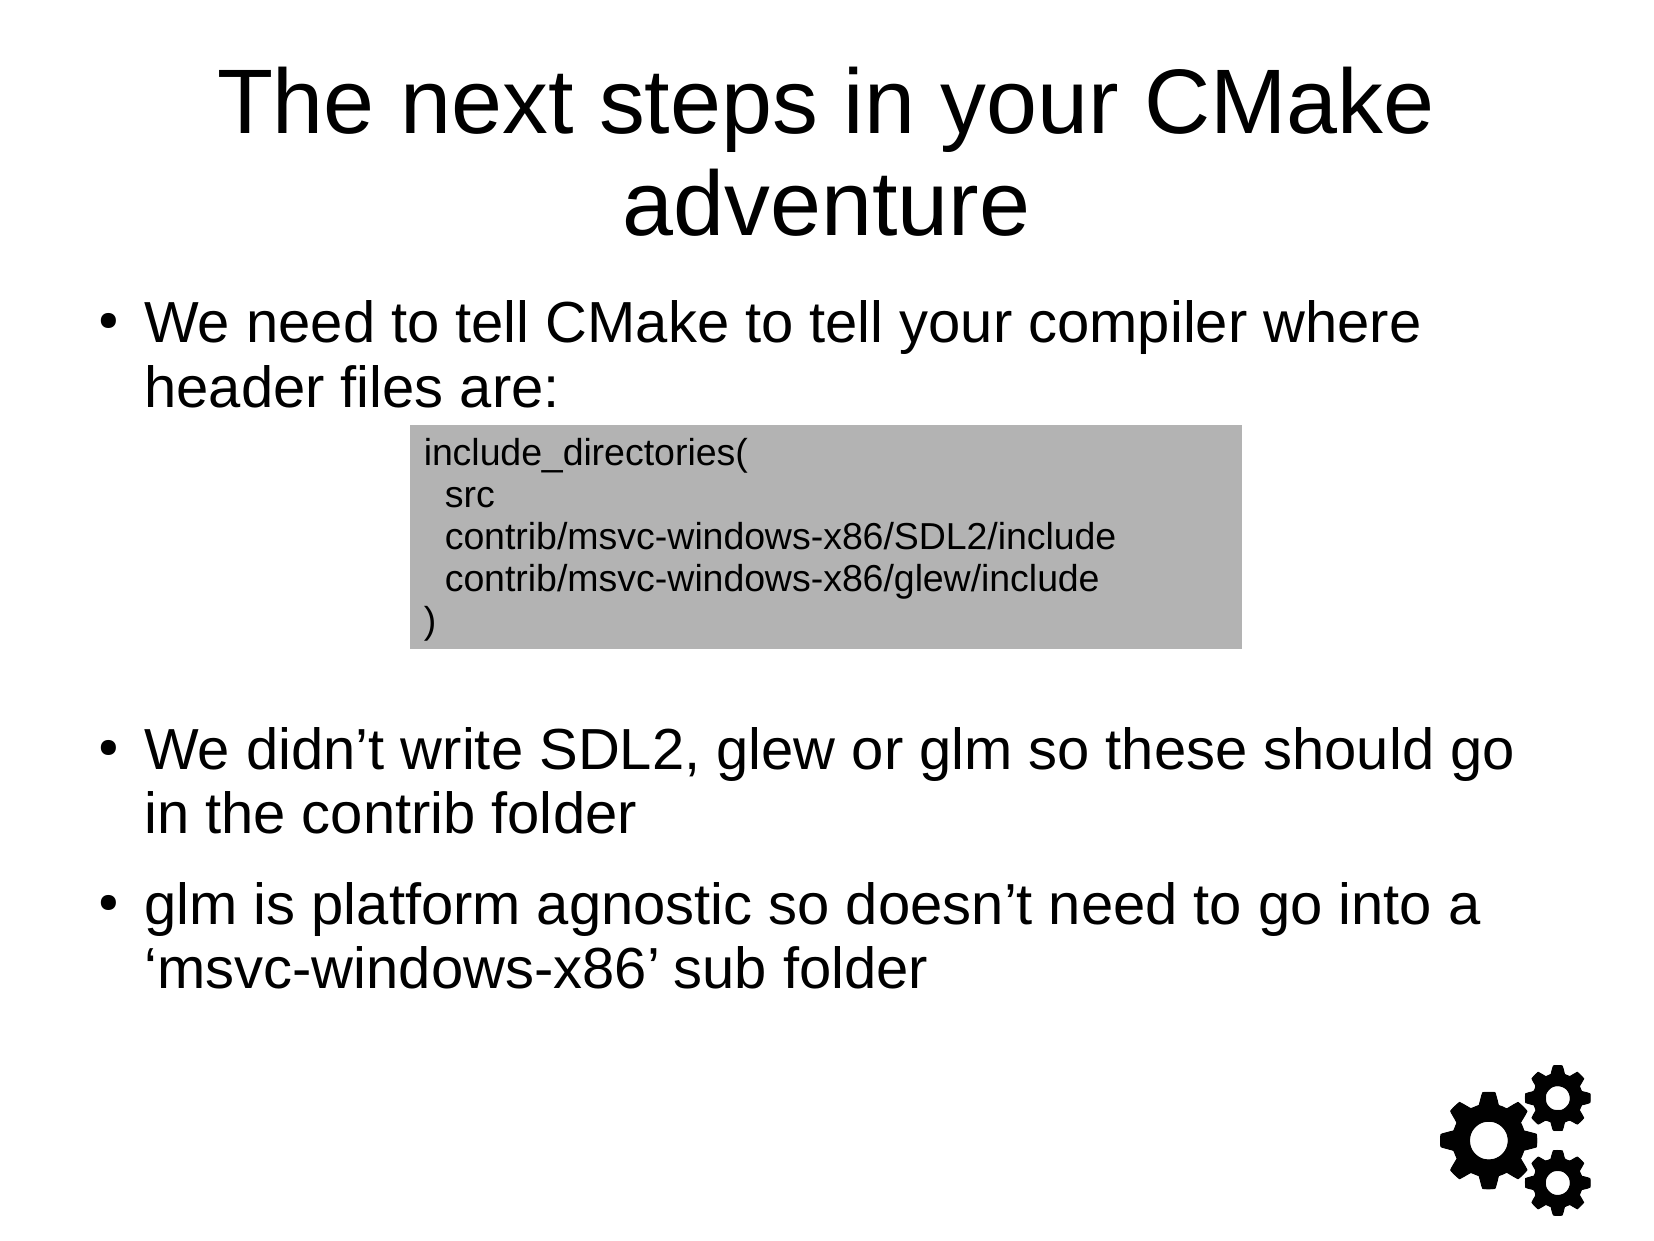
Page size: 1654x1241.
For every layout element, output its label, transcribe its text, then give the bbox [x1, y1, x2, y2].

picture [1440, 1065, 1591, 1216]
title The next steps in your CMake adventure [82, 49, 1571, 257]
list We need to tell CMake to tell your compiler where header files are: We didn’t write SDL2, glew or glm so these should go in the contrib folder glm is platform agnostic so doesn’t need to go into a ‘msvc-windows-x86’ sub folder [82, 290, 1571, 1010]
table_header include_directories( src contrib/msvc-windows-x86/SDL2/include contrib/msvc-windows-x86/glew/include ) [410, 425, 1242, 649]
